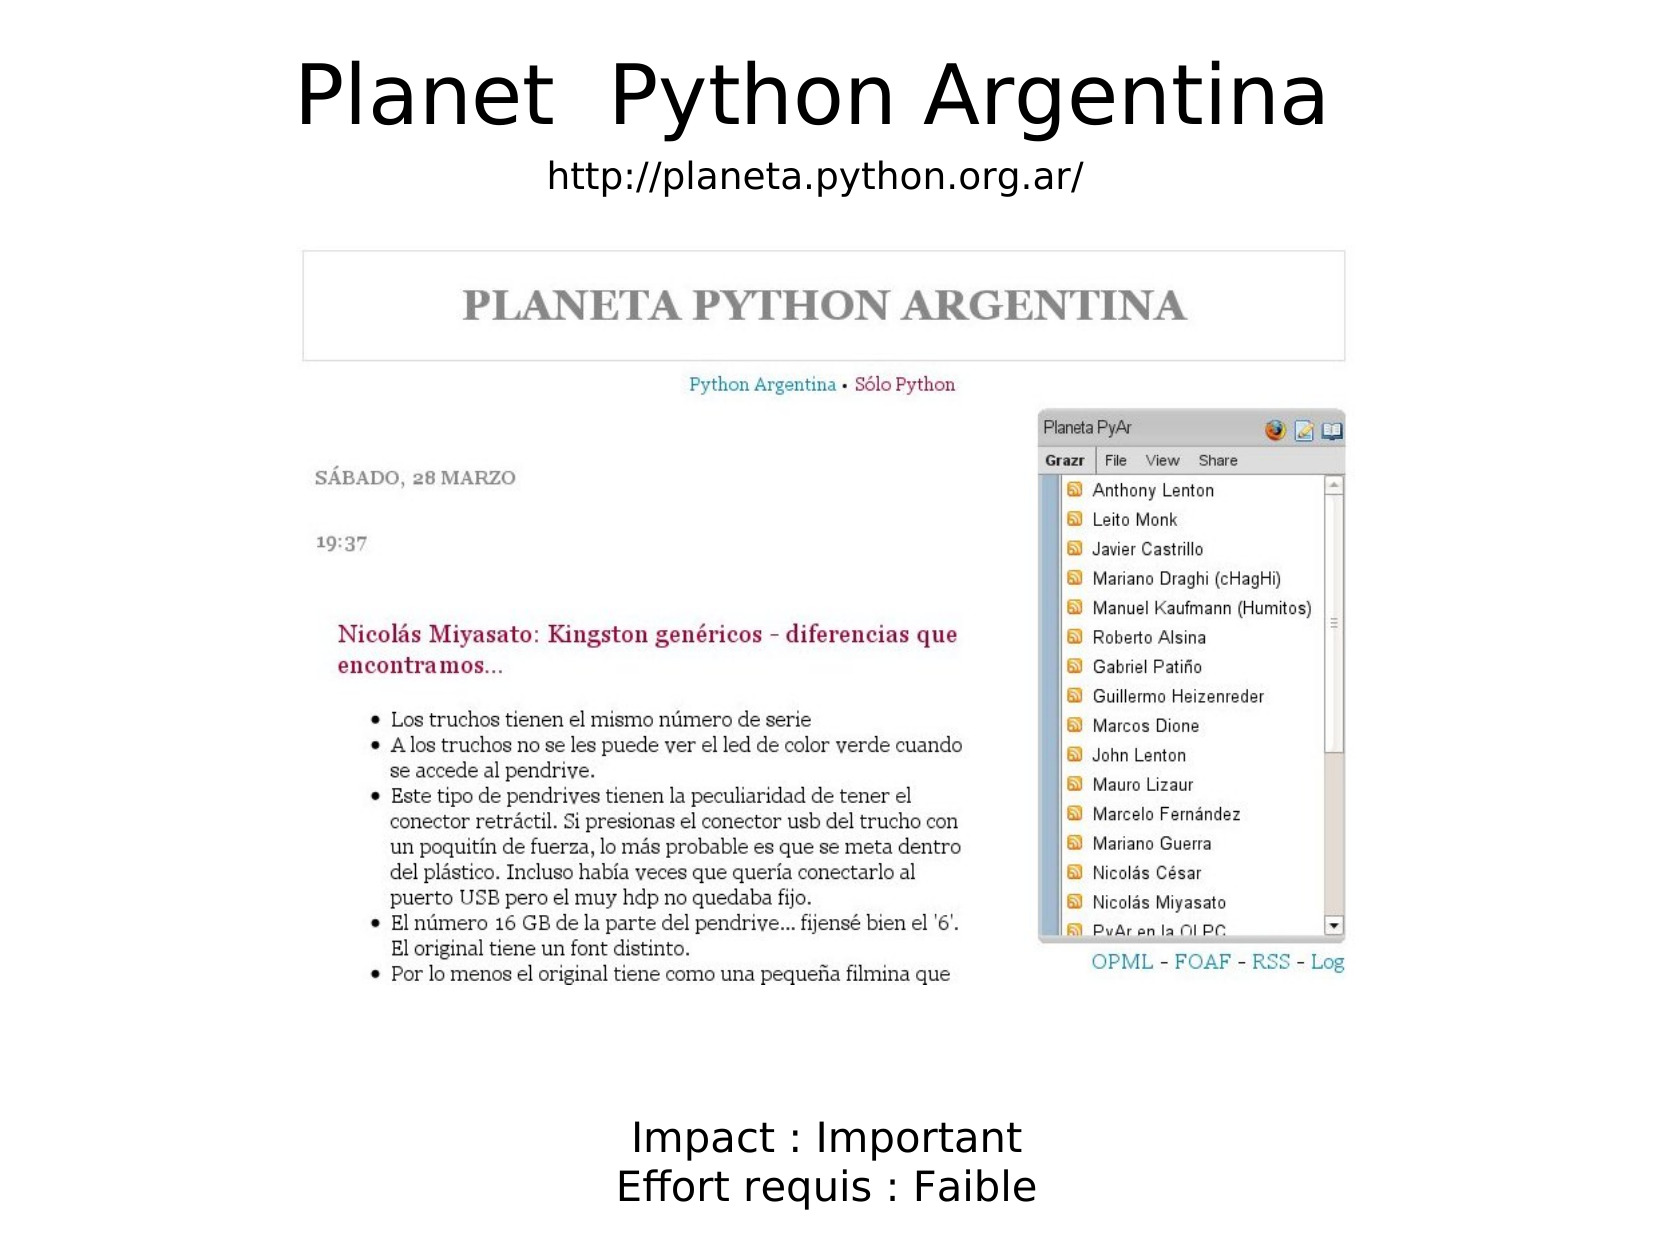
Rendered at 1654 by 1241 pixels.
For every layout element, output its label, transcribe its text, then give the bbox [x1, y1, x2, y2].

picture [296, 245, 1355, 985]
text_box http://planeta.python.org.ar/ [531, 147, 1100, 207]
text_box Planet Python Argentina Impact : Important Effort requis : Faible [0, 39, 1654, 1219]
